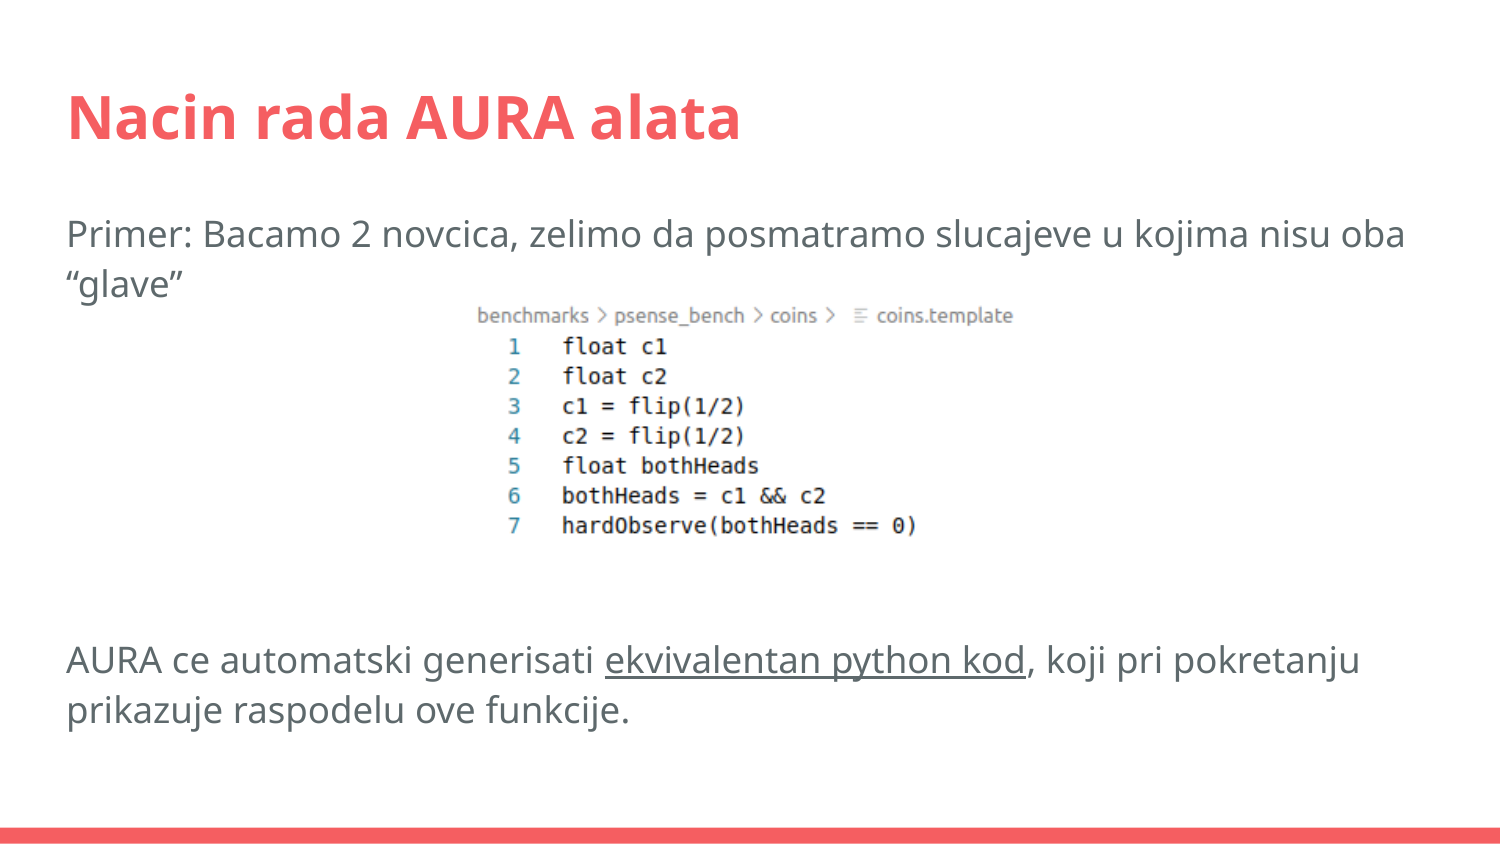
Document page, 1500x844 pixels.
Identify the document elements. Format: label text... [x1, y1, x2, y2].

title Nacin rada AURA alata [51, 64, 1449, 167]
list Primer: Bacamo 2 novcica, zelimo da posmatramo slucajeve u kojima nisu oba “glave” AURA ce automatski generisati ekvivalentan python kod, koji pri pokretanju prikazuje raspodelu ove funkcije. [51, 189, 1449, 750]
picture [471, 301, 1029, 543]
